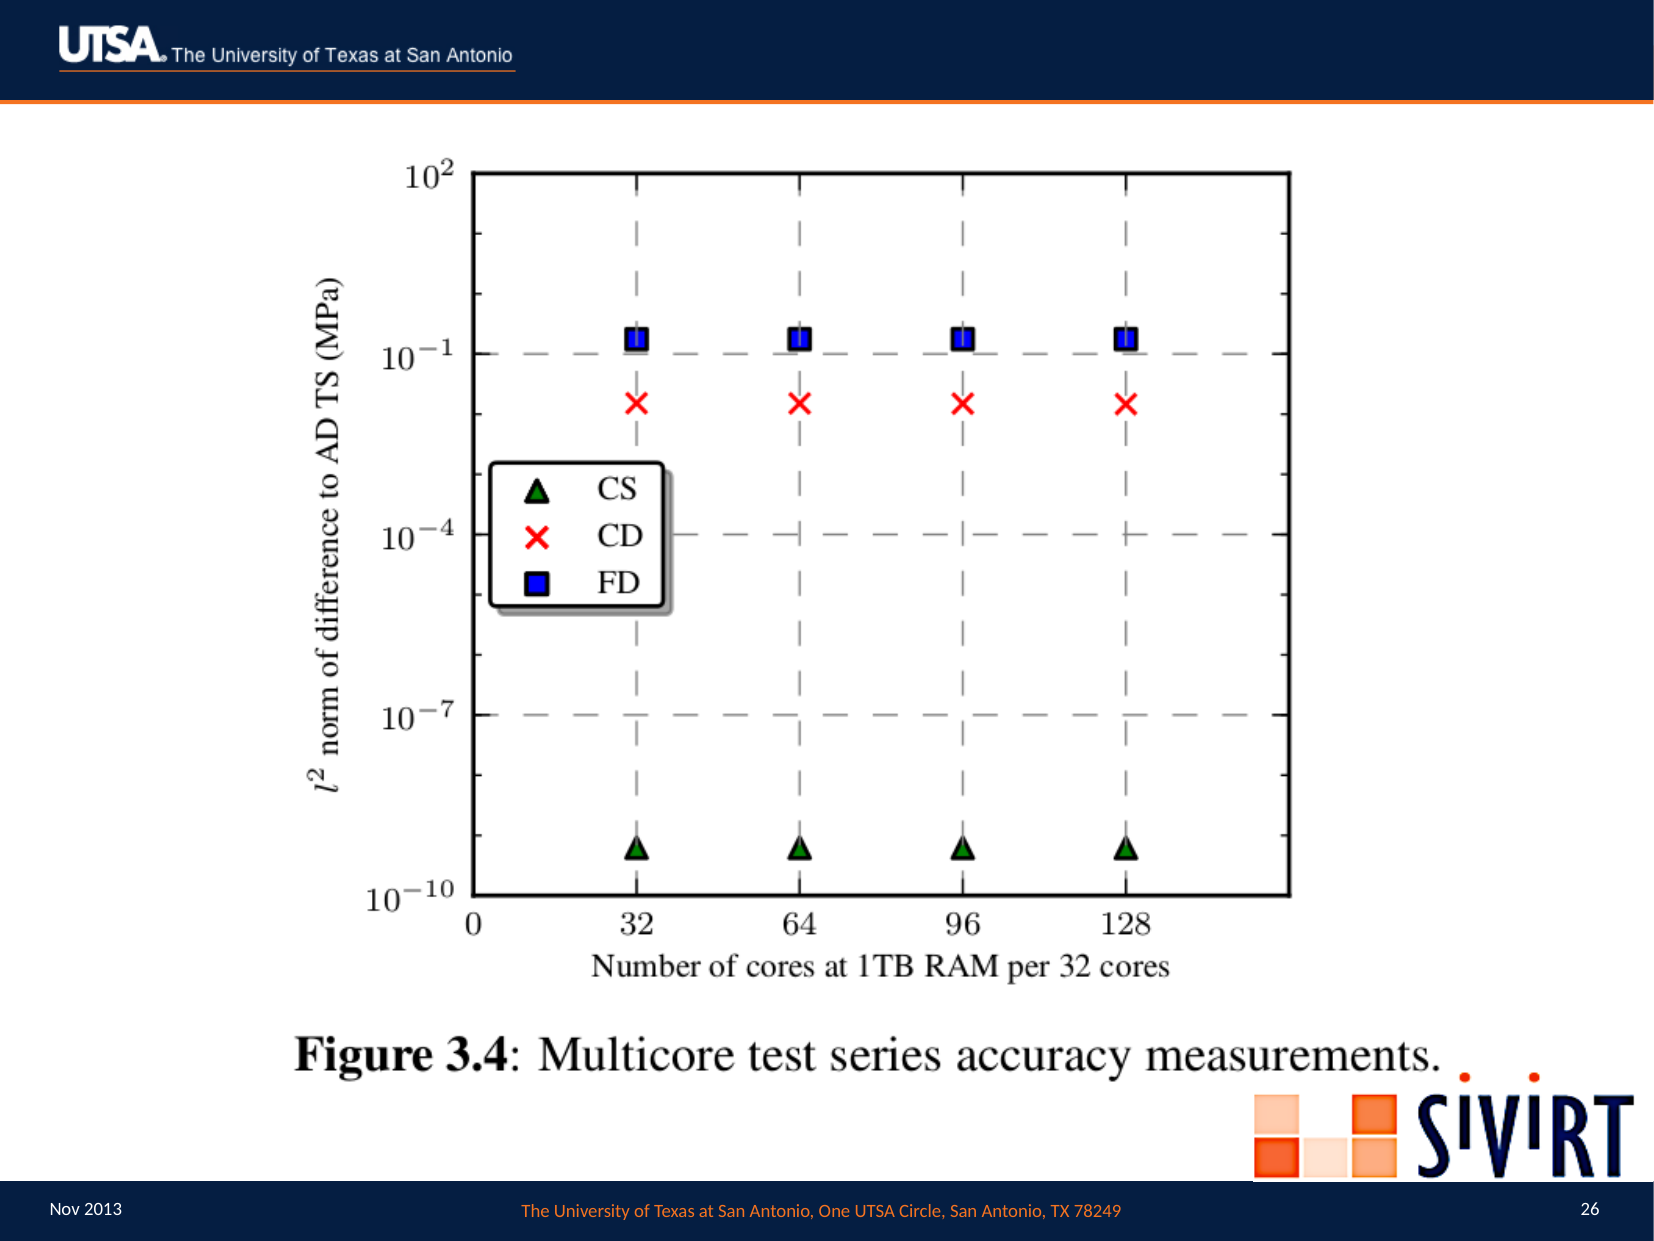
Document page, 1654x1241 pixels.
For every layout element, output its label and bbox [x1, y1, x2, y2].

picture [0, 0, 1654, 100]
picture [249, 152, 1654, 1182]
